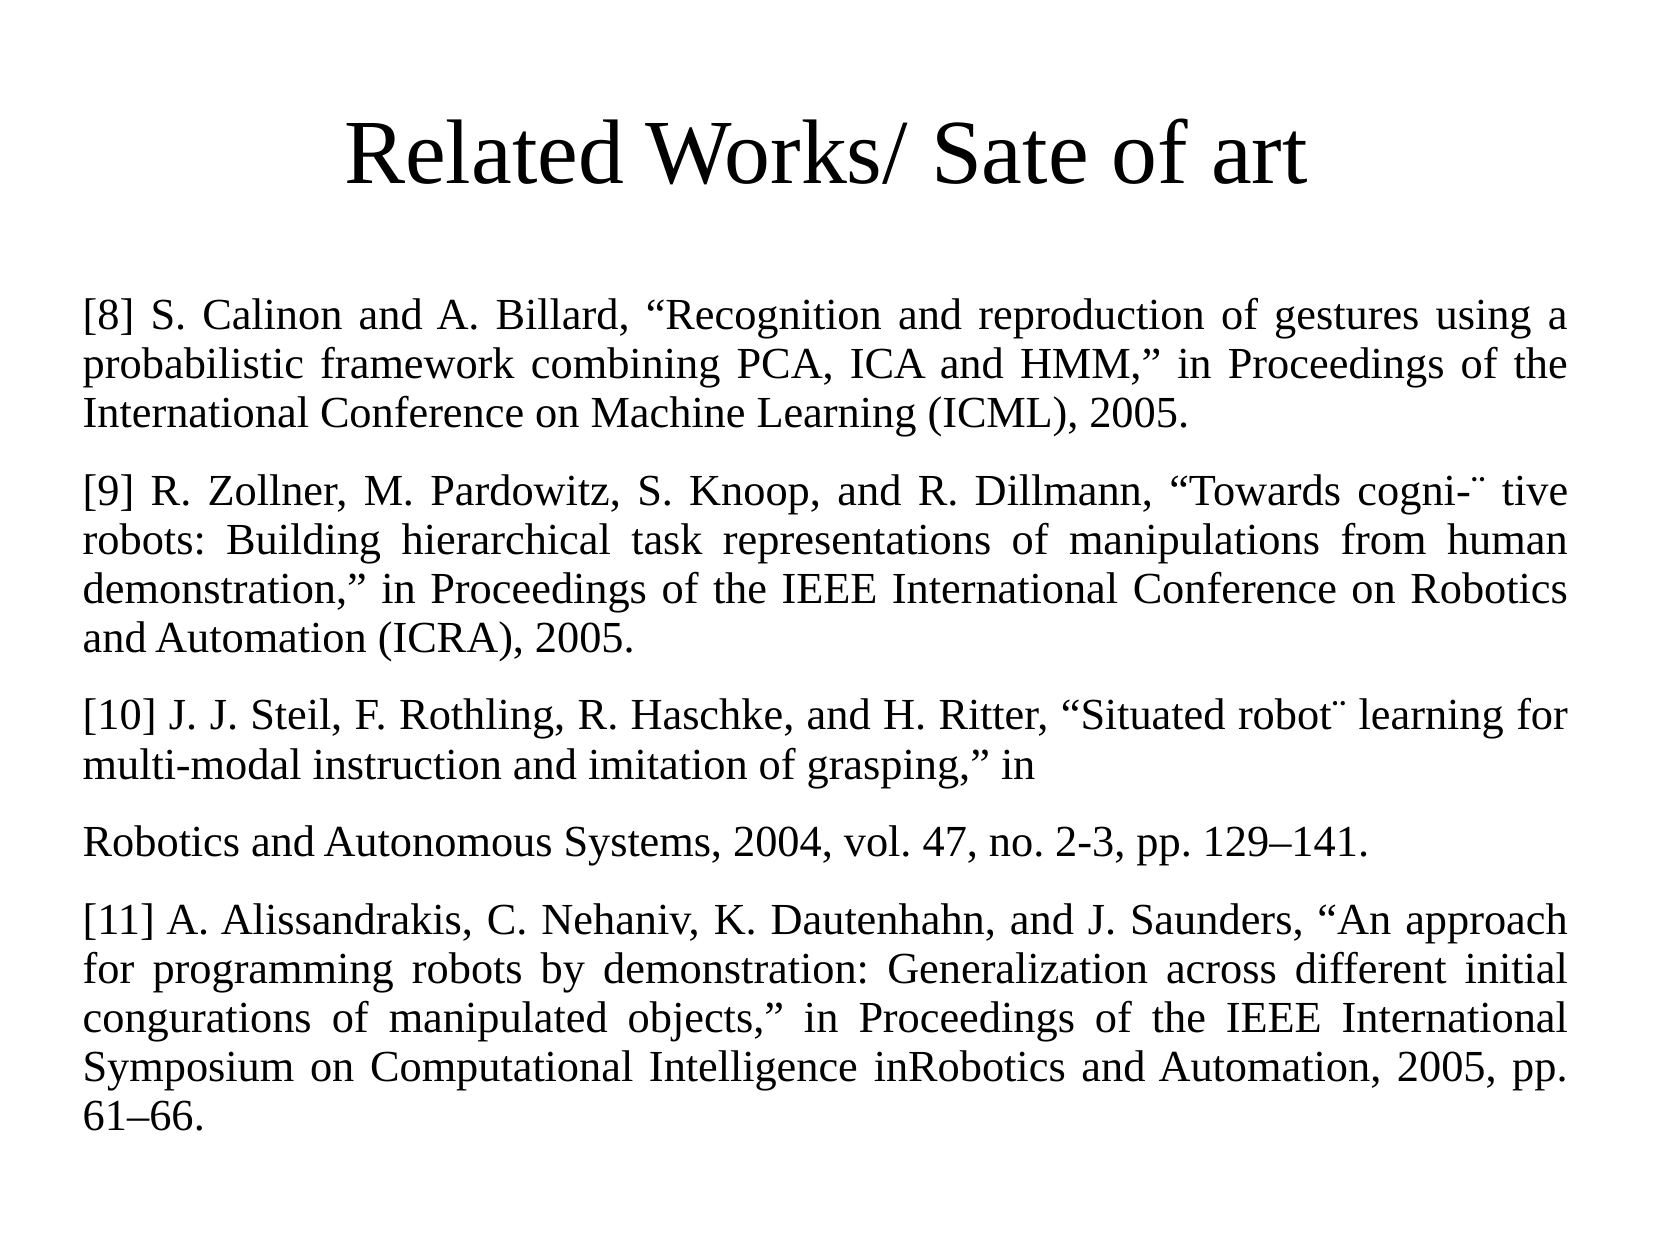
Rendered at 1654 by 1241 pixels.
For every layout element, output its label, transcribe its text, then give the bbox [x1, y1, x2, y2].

title Related Works/ Sate of art [82, 49, 1571, 257]
list [8] S. Calinon and A. Billard, “Recognition and reproduction of gestures using a probabilistic framework combining PCA, ICA and HMM,” in Proceedings of the International Conference on Machine Learning (ICML), 2005. [9] R. Zollner, M. Pardowitz, S. Knoop, and R. Dillmann, “Towards cogni-¨ tive robots: Building hierarchical task representations of manipulations from human demonstration,” in Proceedings of the IEEE International Conference on Robotics and Automation (ICRA), 2005. [10] J. J. Steil, F. Rothling, R. Haschke, and H. Ritter, “Situated robot¨ learning for multi-modal instruction and imitation of grasping,” in Robotics and Autonomous Systems, 2004, vol. 47, no. 2-3, pp. 129–141. [11] A. Alissandrakis, C. Nehaniv, K. Dautenhahn, and J. Saunders, “An approach for programming robots by demonstration: Generalization across different initial congurations of manipulated objects,” in Proceedings of the IEEE International Symposium on Computational Intelligence inRobotics and Automation, 2005, pp. 61–66. [82, 290, 1571, 1146]
